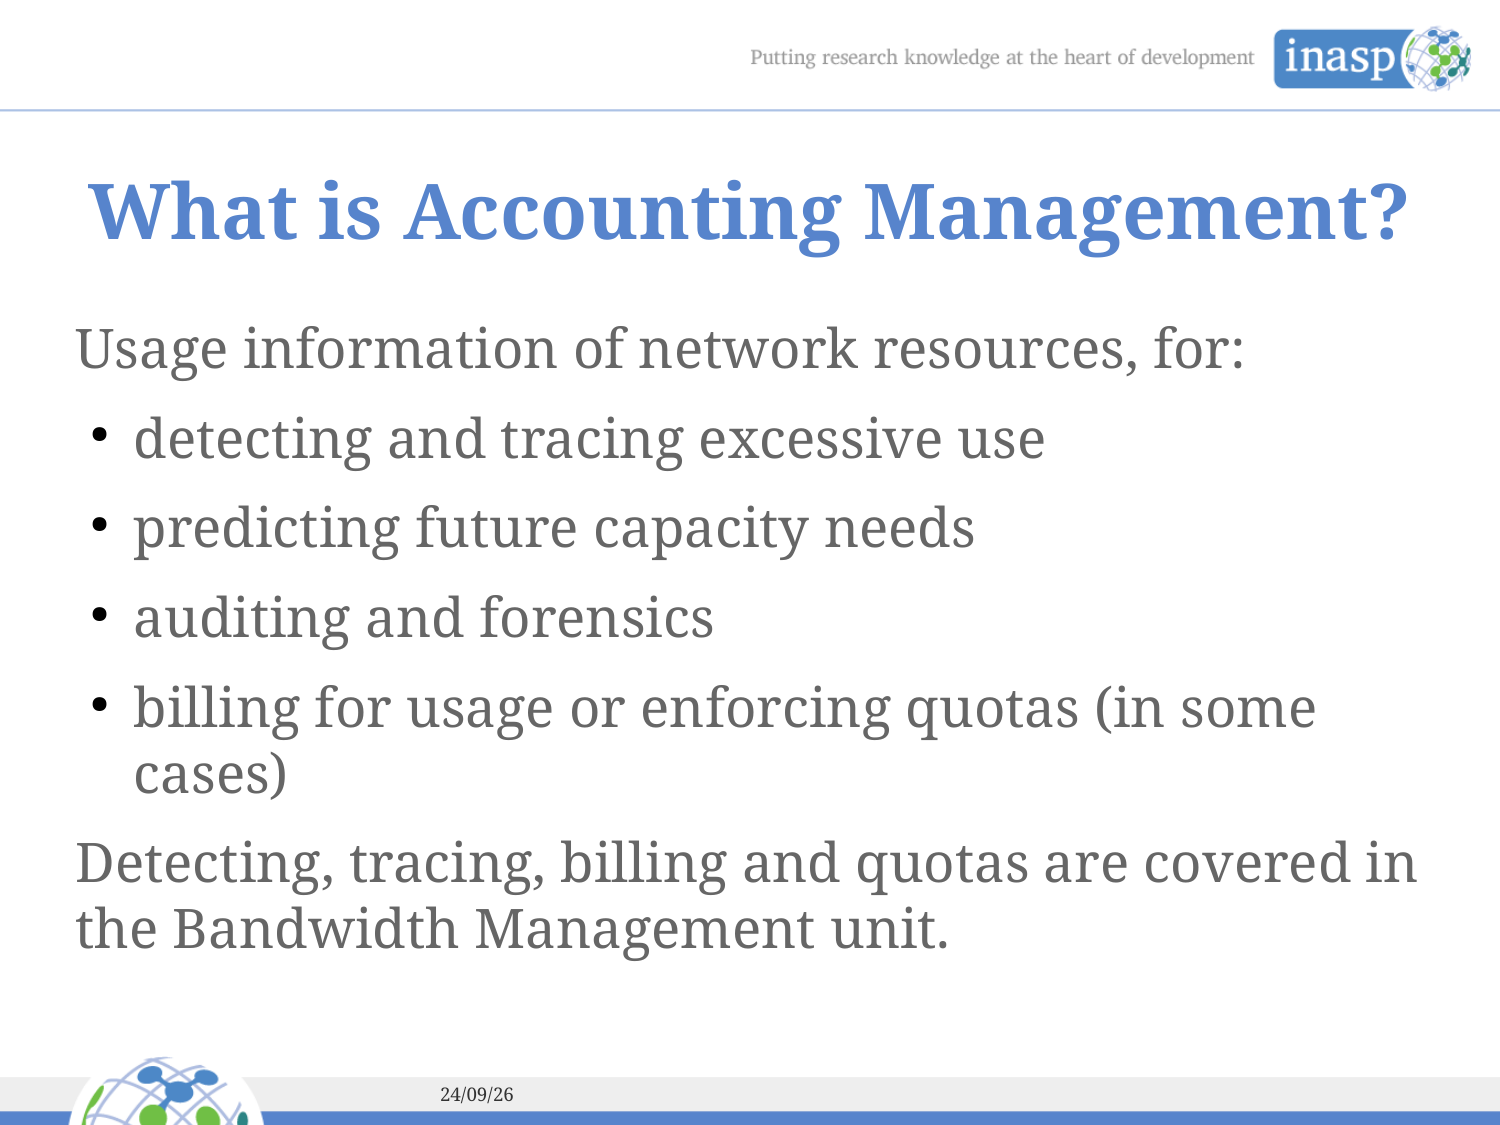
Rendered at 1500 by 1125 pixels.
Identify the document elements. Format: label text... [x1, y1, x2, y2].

picture [0, 0, 1500, 1125]
list Usage information of network resources, for: detecting and tracing excessive use predicting future capacity needs auditing and forensics billing for usage or enforcing quotas (in some cases) Detecting, tracing, billing and quotas are covered in the Bandwidth Management unit. [75, 313, 1426, 967]
title What is Accounting Management? [75, 129, 1426, 313]
